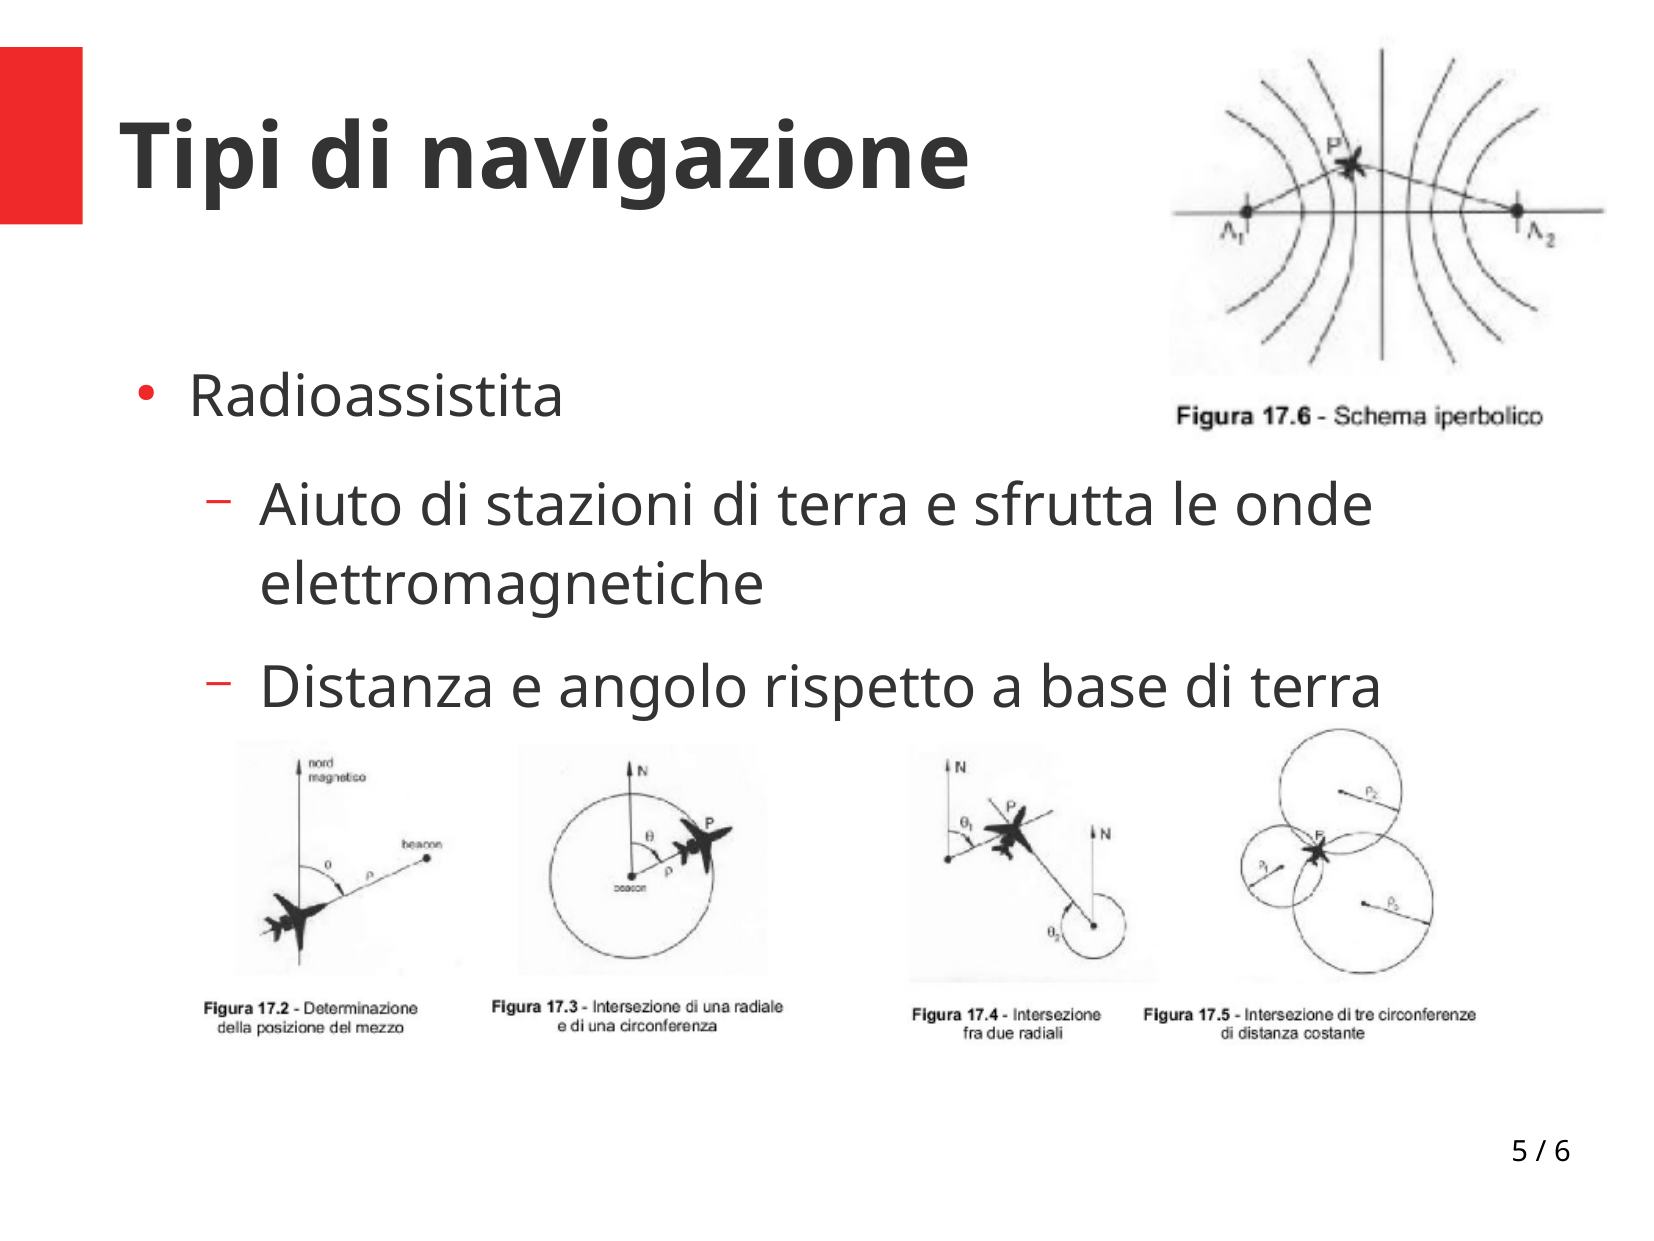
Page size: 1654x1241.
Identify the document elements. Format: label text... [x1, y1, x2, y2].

picture [1169, 23, 1607, 442]
list Radioassistita Aiuto di stazioni di terra e sfrutta le onde elettromagnetiche Distanza e angolo rispetto a base di terra [118, 354, 1536, 1074]
title Tipi di navigazione [118, 49, 1169, 257]
picture [876, 721, 1501, 1052]
picture [153, 732, 809, 1044]
